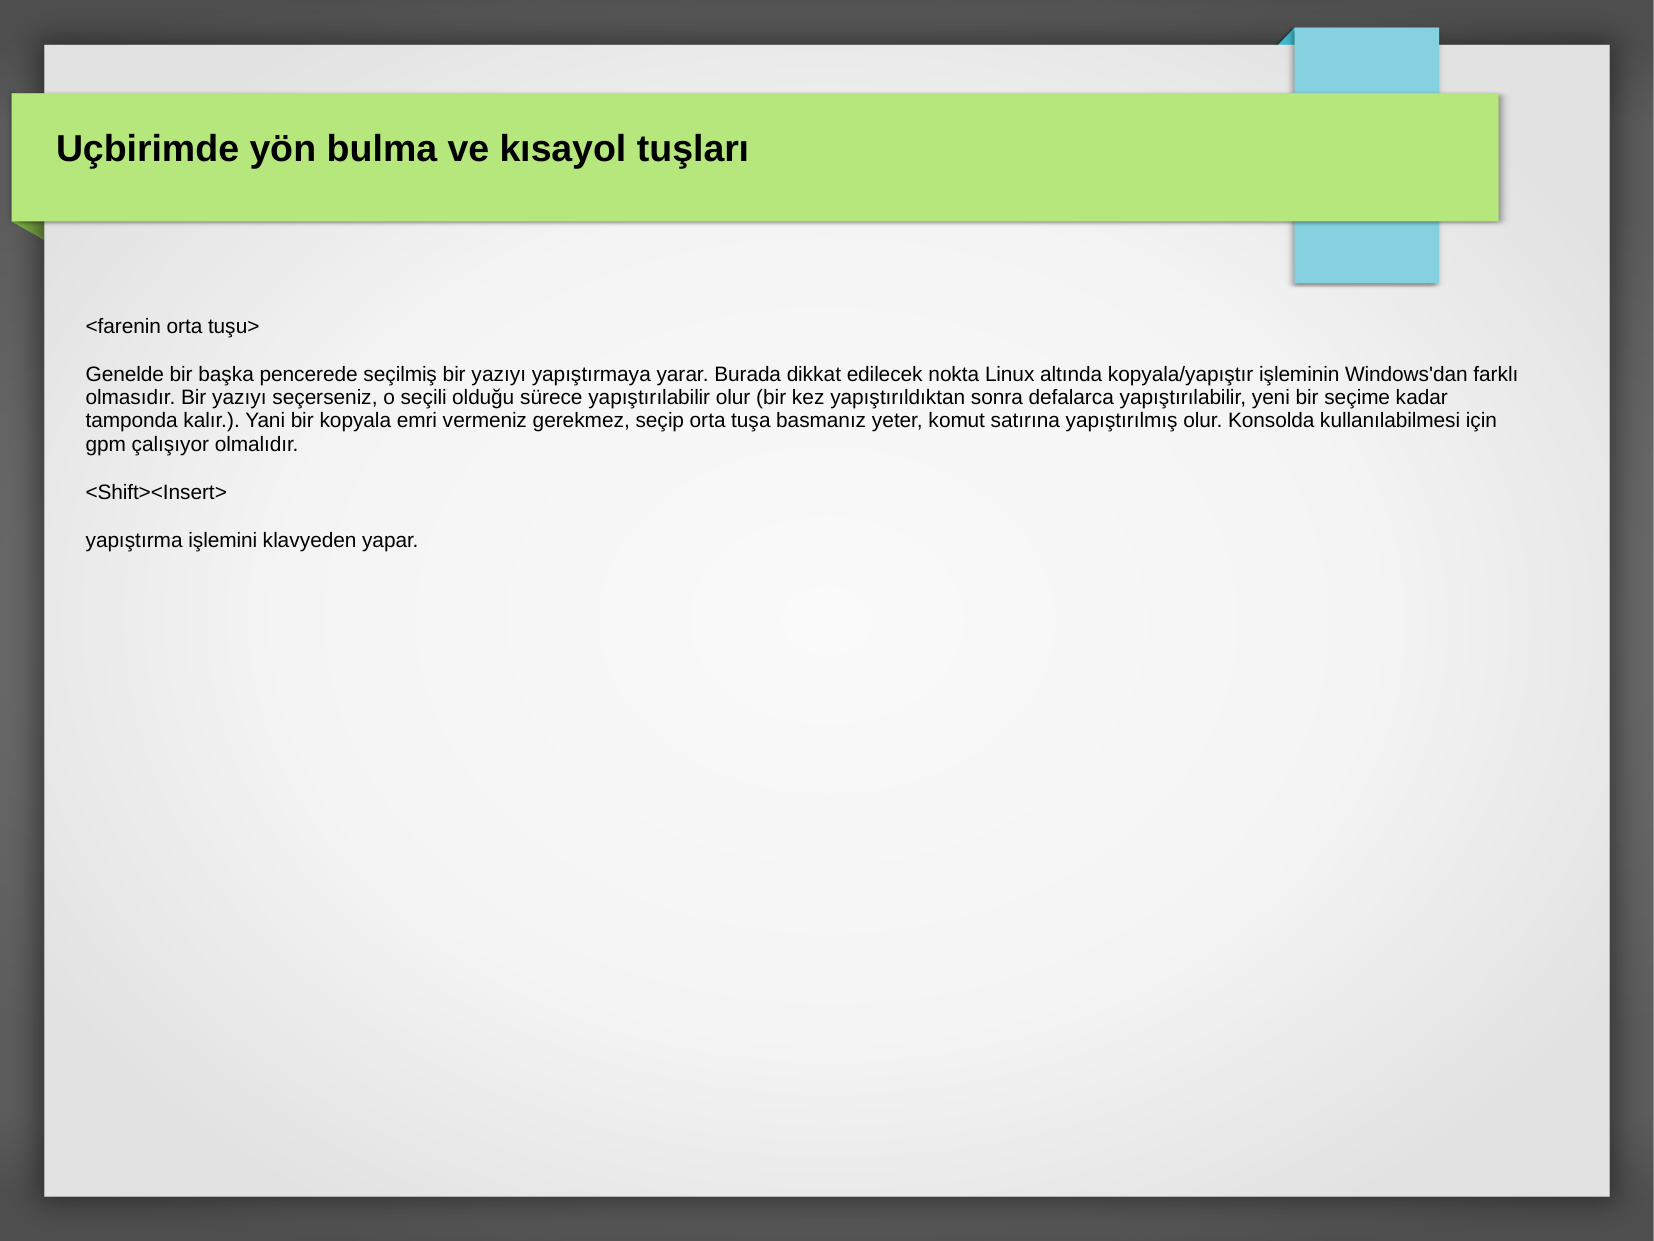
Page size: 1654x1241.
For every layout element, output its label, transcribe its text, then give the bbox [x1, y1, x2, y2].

picture [0, 0, 1654, 1241]
text_box Uçbirimde yön bulma ve kısayol tuşları [41, 120, 1134, 220]
text_box <farenin orta tuşu> Genelde bir başka pencerede seçilmiş bir yazıyı yapıştırmaya yarar. Burada dikkat edilecek nokta Linux altında kopyala/yapıştır işleminin Windows'dan farklı olmasıdır. Bir yazıyı seçerseniz, o seçili olduğu sürece yapıştırılabilir olur (bir kez yapıştırıldıktan sonra defalarca yapıştırılabilir, yeni bir seçime kadar tamponda kalır.). Yani bir kopyala emri vermeniz gerekmez, seçip orta tuşa basmanız yeter, komut satırına yapıştırılmış olur. Konsolda kullanılabilmesi için gpm çalışıyor olmalıdır. <Shift><Insert> yapıştırma işlemini klavyeden yapar. [70, 307, 1548, 608]
